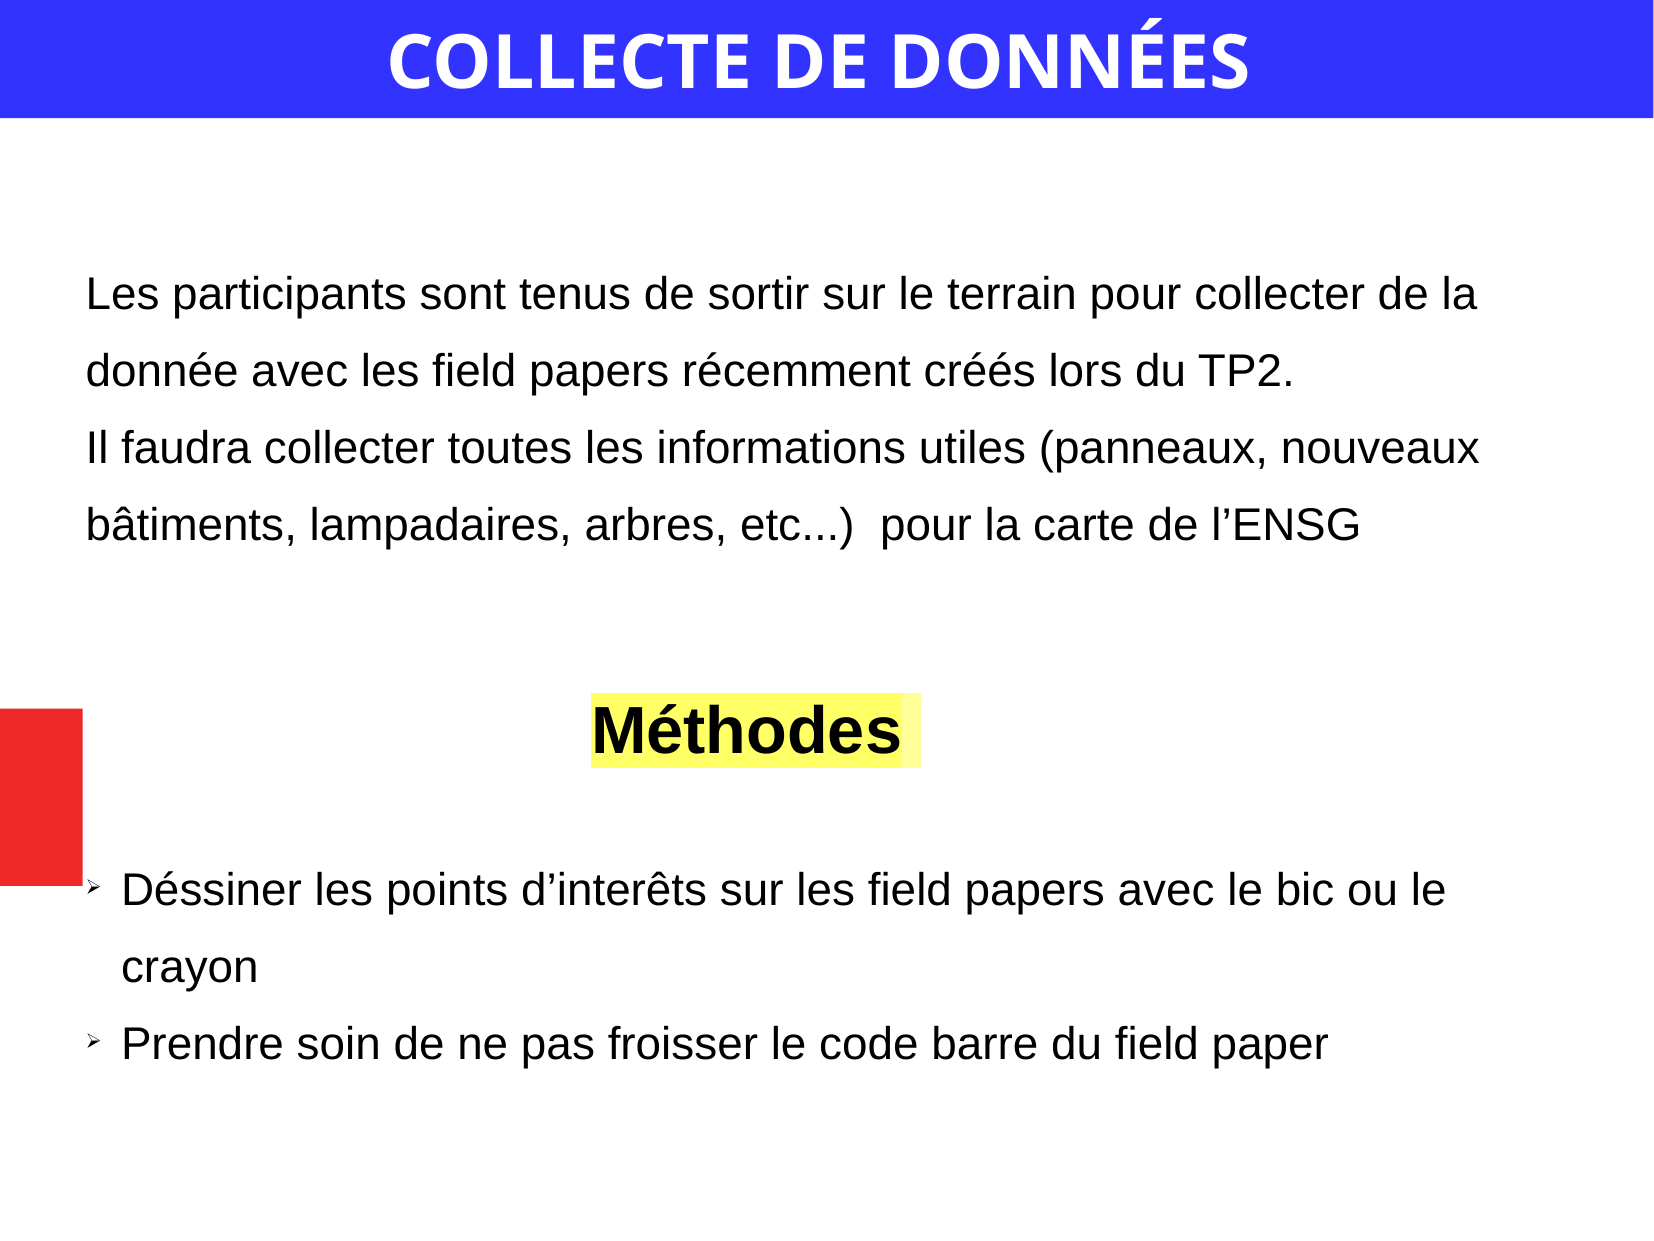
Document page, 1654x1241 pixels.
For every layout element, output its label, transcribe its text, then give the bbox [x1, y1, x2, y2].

text_box Déssiner les points d’interêts sur les field papers avec le bic ou le crayon Prendre soin de ne pas froisser le code barre du field paper [70, 831, 1548, 1052]
text_box Les participants sont tenus de sortir sur le terrain pour collecter de la donnée avec les field papers récemment créés lors du TP2. Il faudra collecter toutes les informations utiles (panneaux, nouveaux bâtiments, lampadaires, arbres, etc...) pour la carte de l’ENSG [70, 234, 1548, 532]
text_box Méthodes [0, 648, 1477, 792]
title COLLECTE DE DONNÉES [0, 0, 1654, 119]
